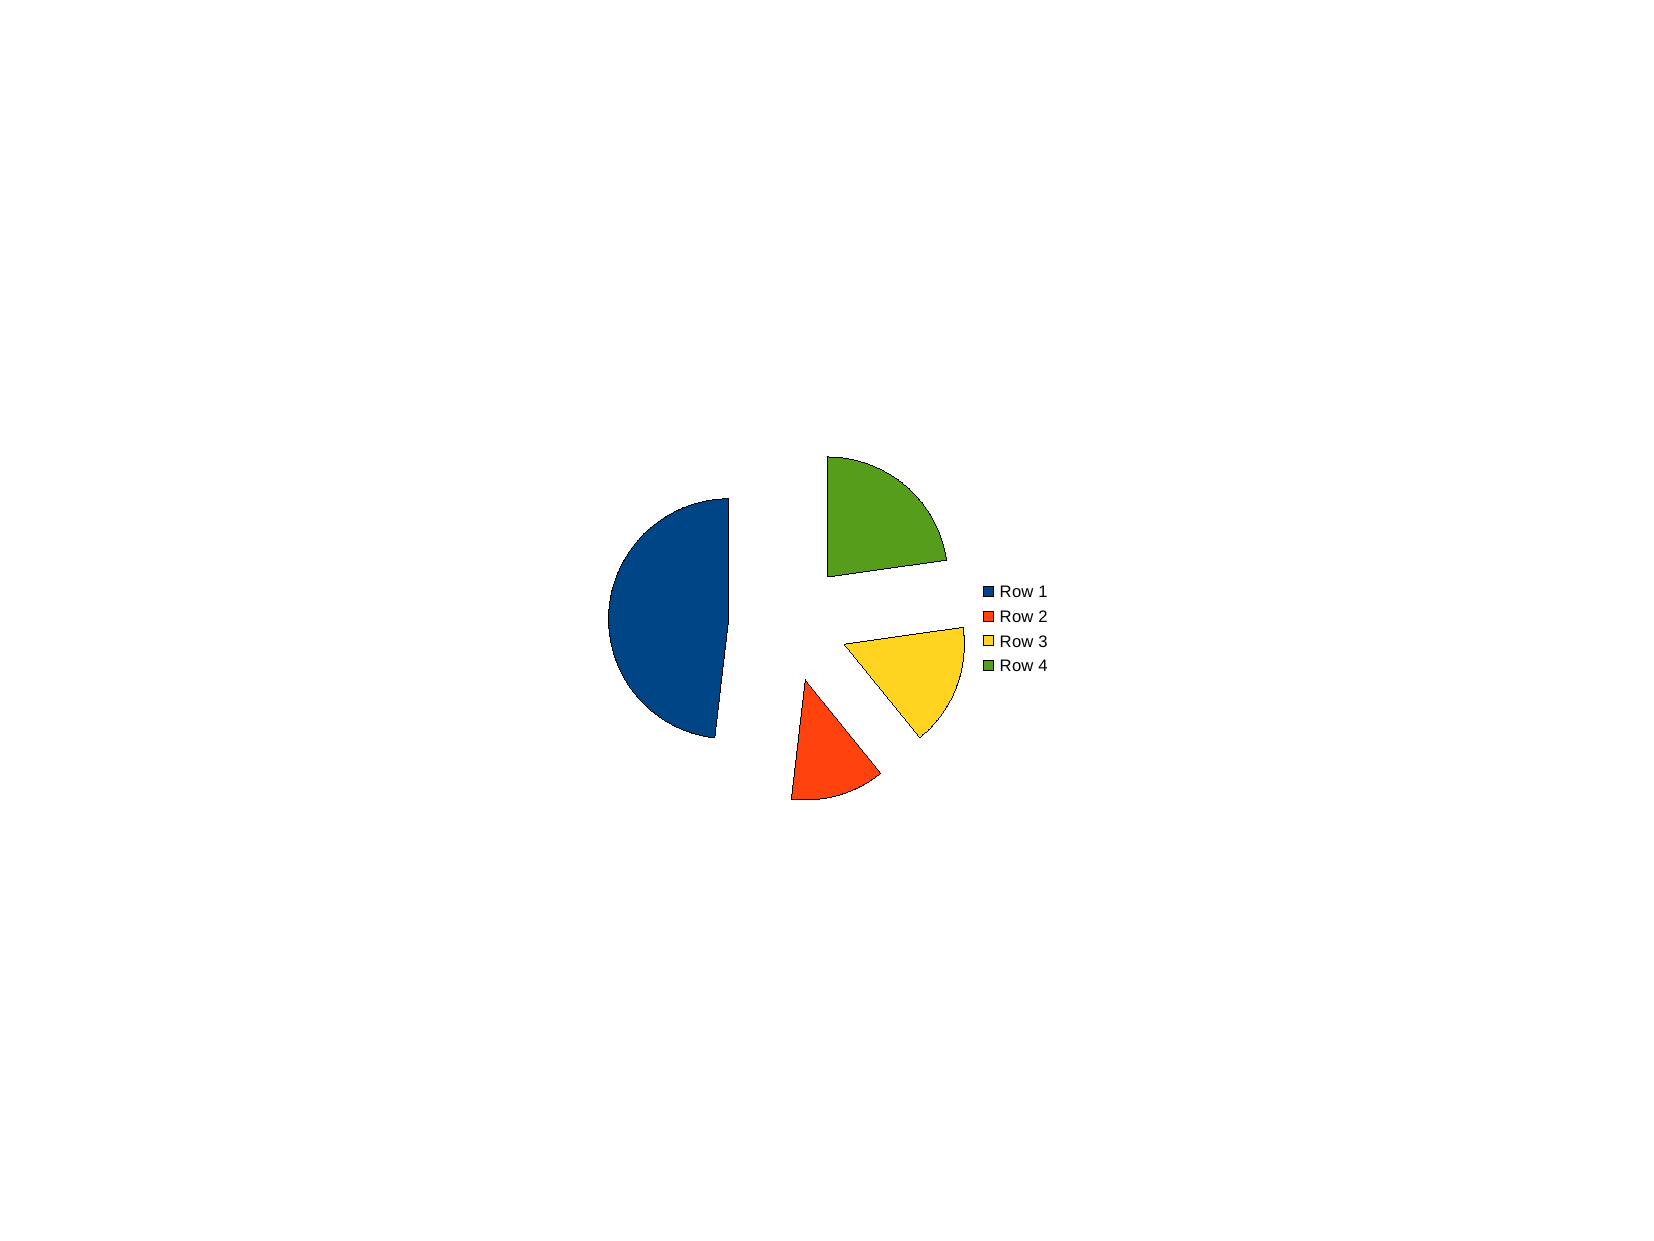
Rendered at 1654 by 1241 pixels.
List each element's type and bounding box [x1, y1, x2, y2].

chart [599, 419, 1072, 834]
